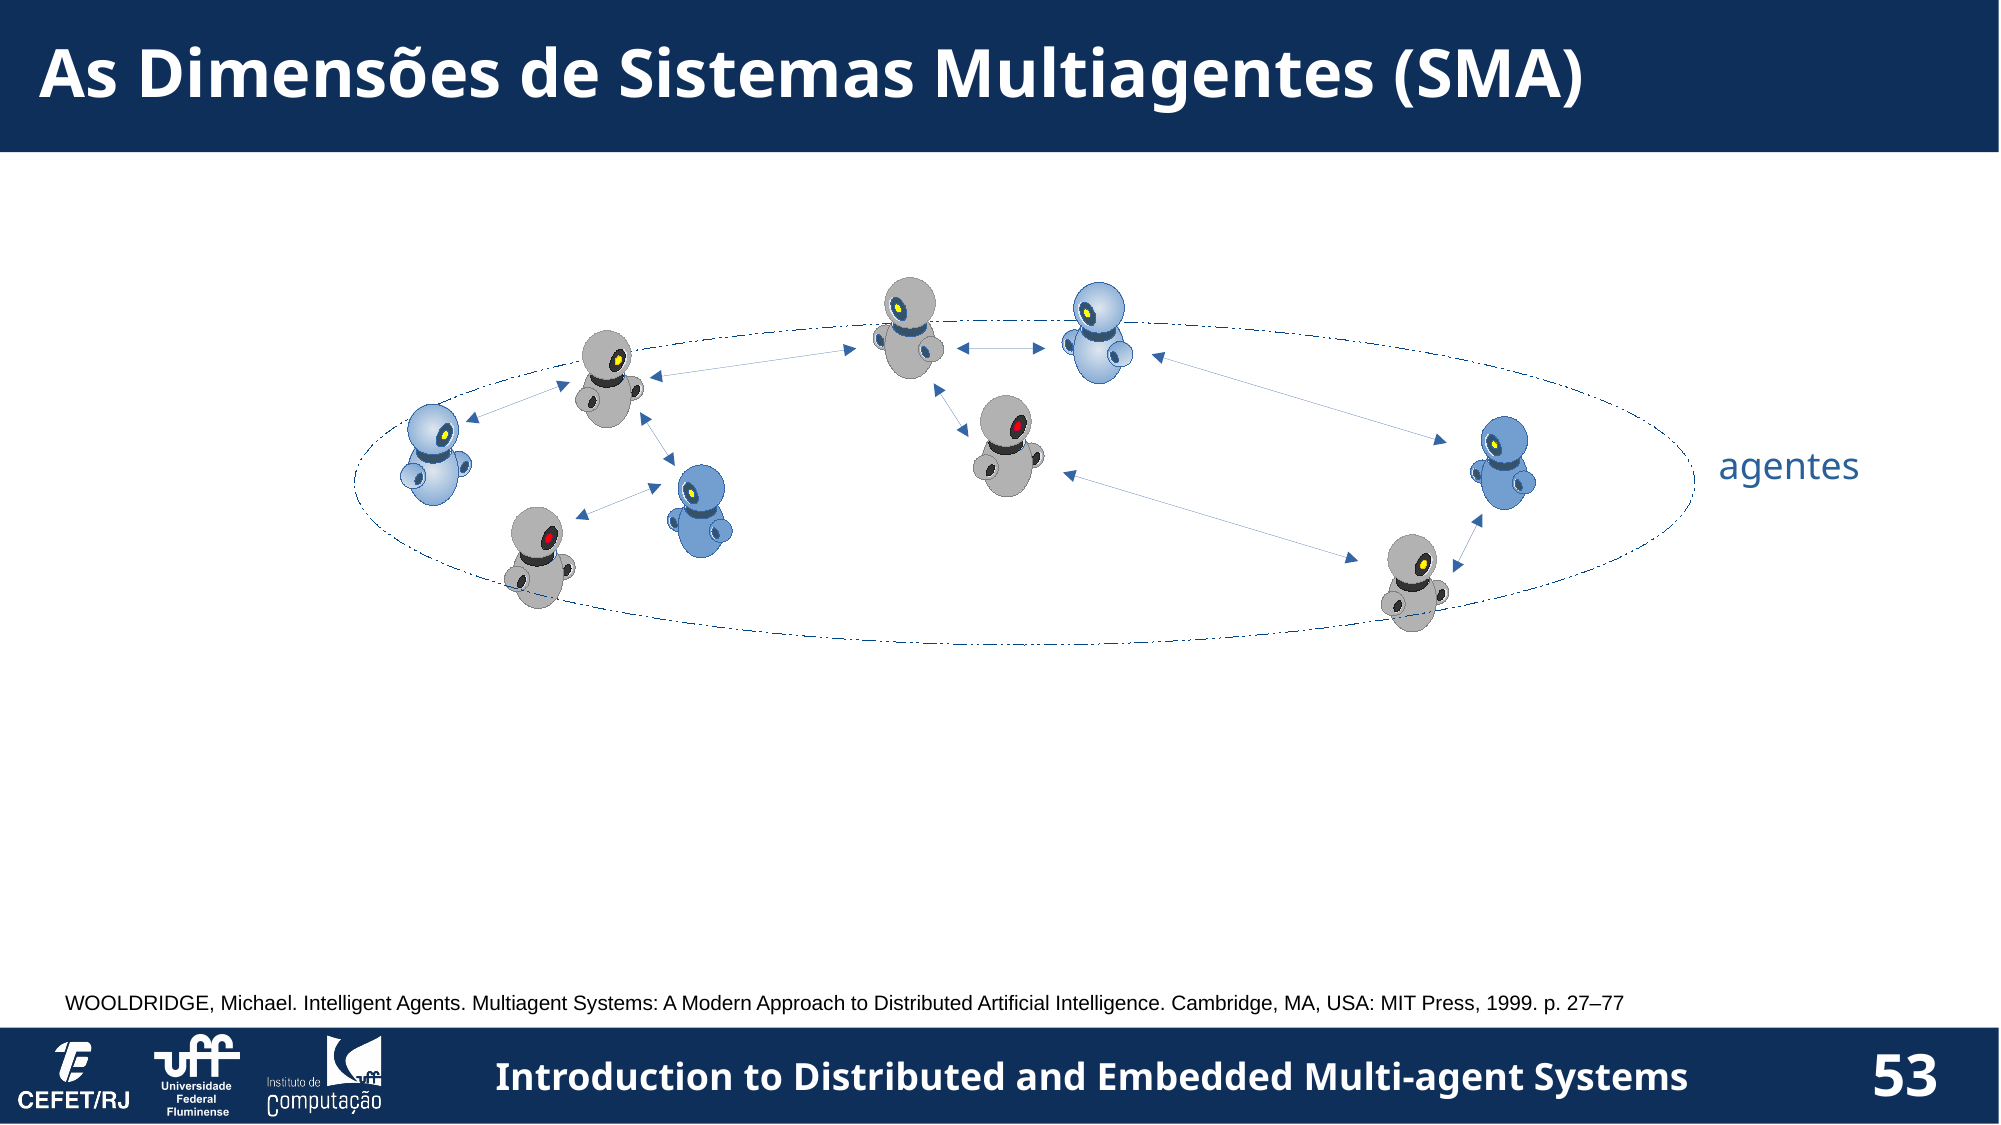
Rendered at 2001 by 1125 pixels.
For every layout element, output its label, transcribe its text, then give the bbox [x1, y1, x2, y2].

picture [265, 1033, 383, 1117]
text_box agentes [1612, 434, 1967, 495]
text_box [667, 464, 733, 558]
text_box [873, 277, 944, 379]
text_box [1470, 416, 1536, 510]
picture [18, 1021, 129, 1125]
text_box [400, 404, 472, 506]
text_box [575, 330, 644, 428]
text_box [1381, 534, 1449, 632]
text_box [973, 395, 1045, 497]
text_box [504, 507, 576, 609]
text_box WOOLDRIDGE, Michael. Intelligent Agents. Multiagent Systems: A Modern Approach to Distributed Artificial Intelligence. Cambridge, MA, USA: MIT Press, 1999. p. 27–77 [50, 982, 1969, 1023]
picture [153, 1033, 241, 1121]
text_box As Dimensões de Sistemas Multiagentes (SMA) [25, 23, 1999, 119]
text_box [1061, 282, 1133, 384]
